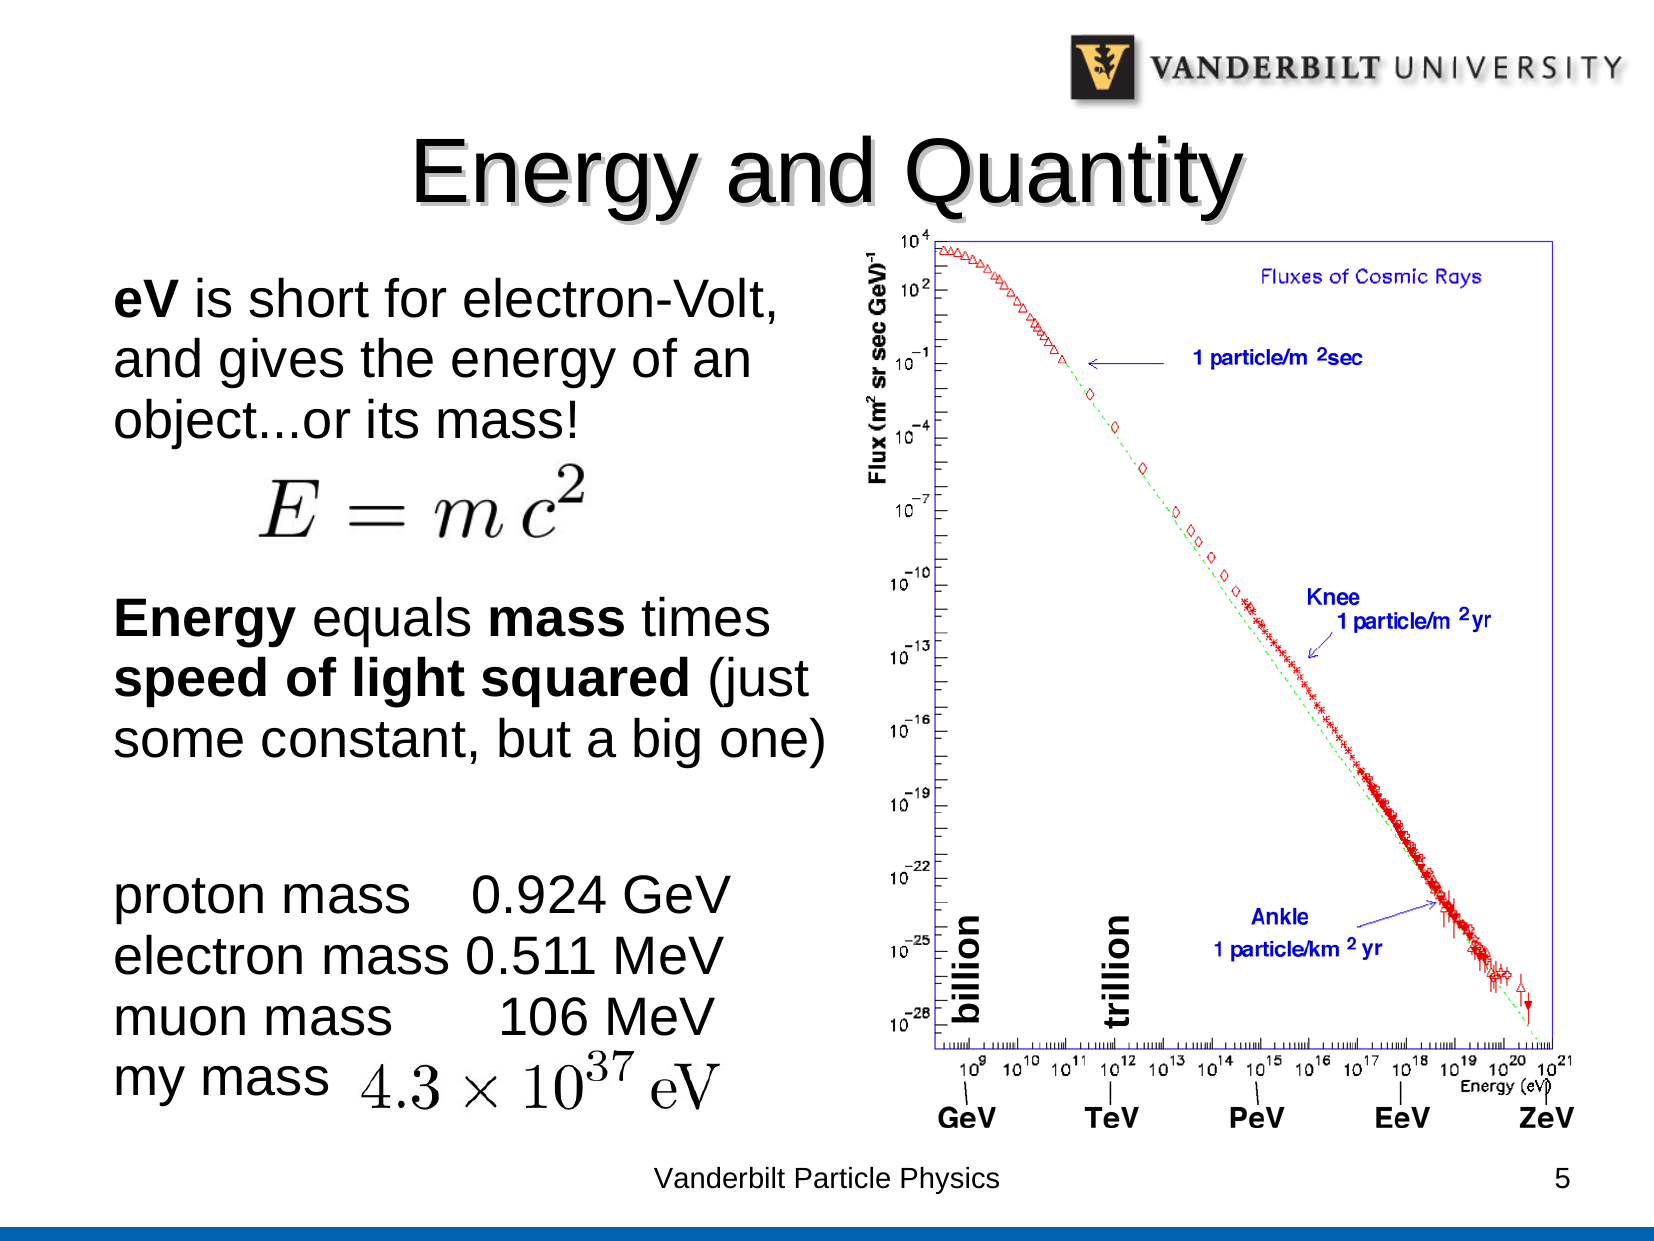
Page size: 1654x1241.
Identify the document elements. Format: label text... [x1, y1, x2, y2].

picture [1067, 31, 1637, 115]
text_box Energy equals mass times speed of light squared (just some constant, but a big one) [98, 579, 844, 777]
picture [245, 440, 612, 577]
text_box billion [937, 899, 995, 1041]
text_box proton mass 0.924 GeV electron mass 0.511 MeV muon mass 106 MeV my mass [98, 857, 747, 1115]
text_box trillion [1087, 900, 1145, 1045]
picture [861, 227, 1576, 1128]
text_box eV is short for electron-Volt, and gives the energy of an object...or its mass! [98, 261, 795, 458]
title Energy and Quantity [121, 74, 1534, 268]
picture [342, 1040, 738, 1131]
